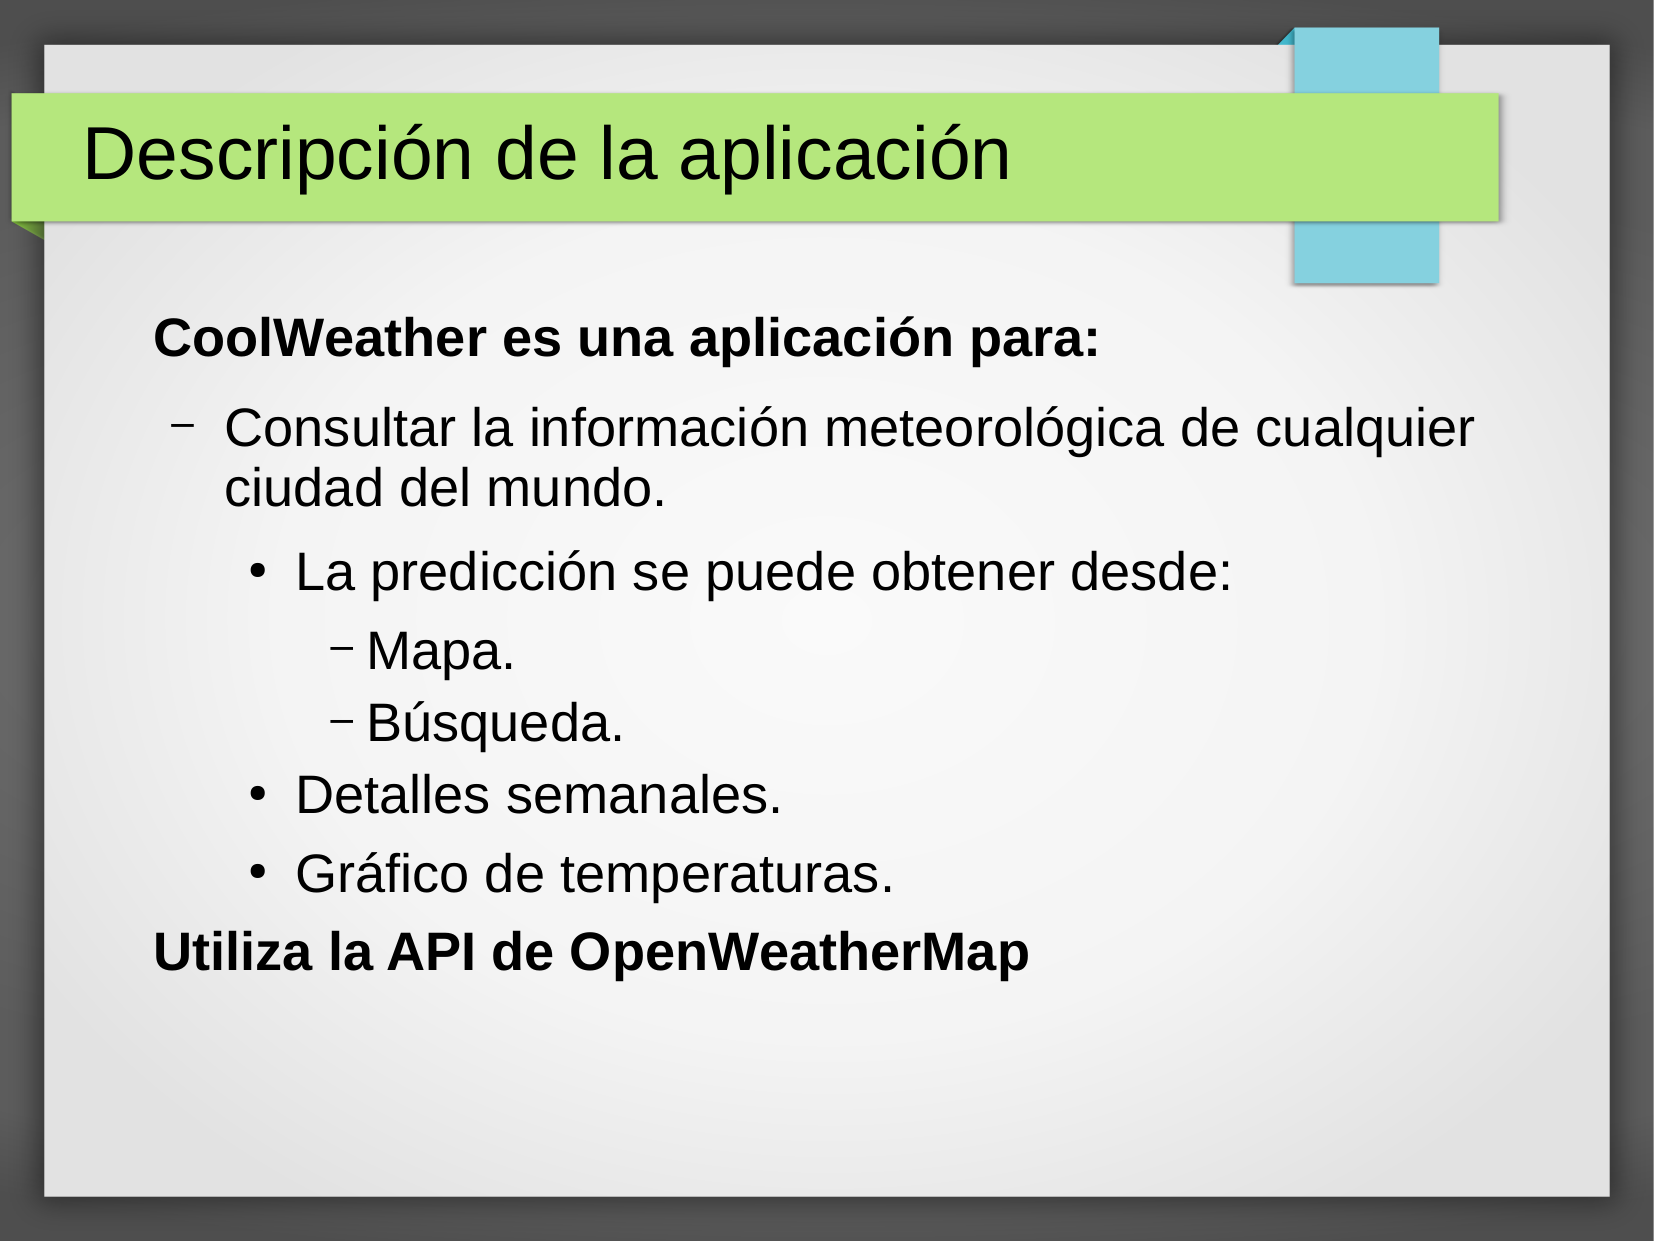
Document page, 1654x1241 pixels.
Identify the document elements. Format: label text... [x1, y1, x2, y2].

title Descripción de la aplicación [82, 94, 1264, 213]
picture [0, 0, 1654, 1241]
list CoolWeather es una aplicación para: Consultar la información meteorológica de cualquier ciudad del mundo. La predicción se puede obtener desde: Mapa. Búsqueda. Detalles semanales. Gráfico de temperaturas. Utiliza la API de OpenWeatherMap [82, 307, 1571, 1027]
